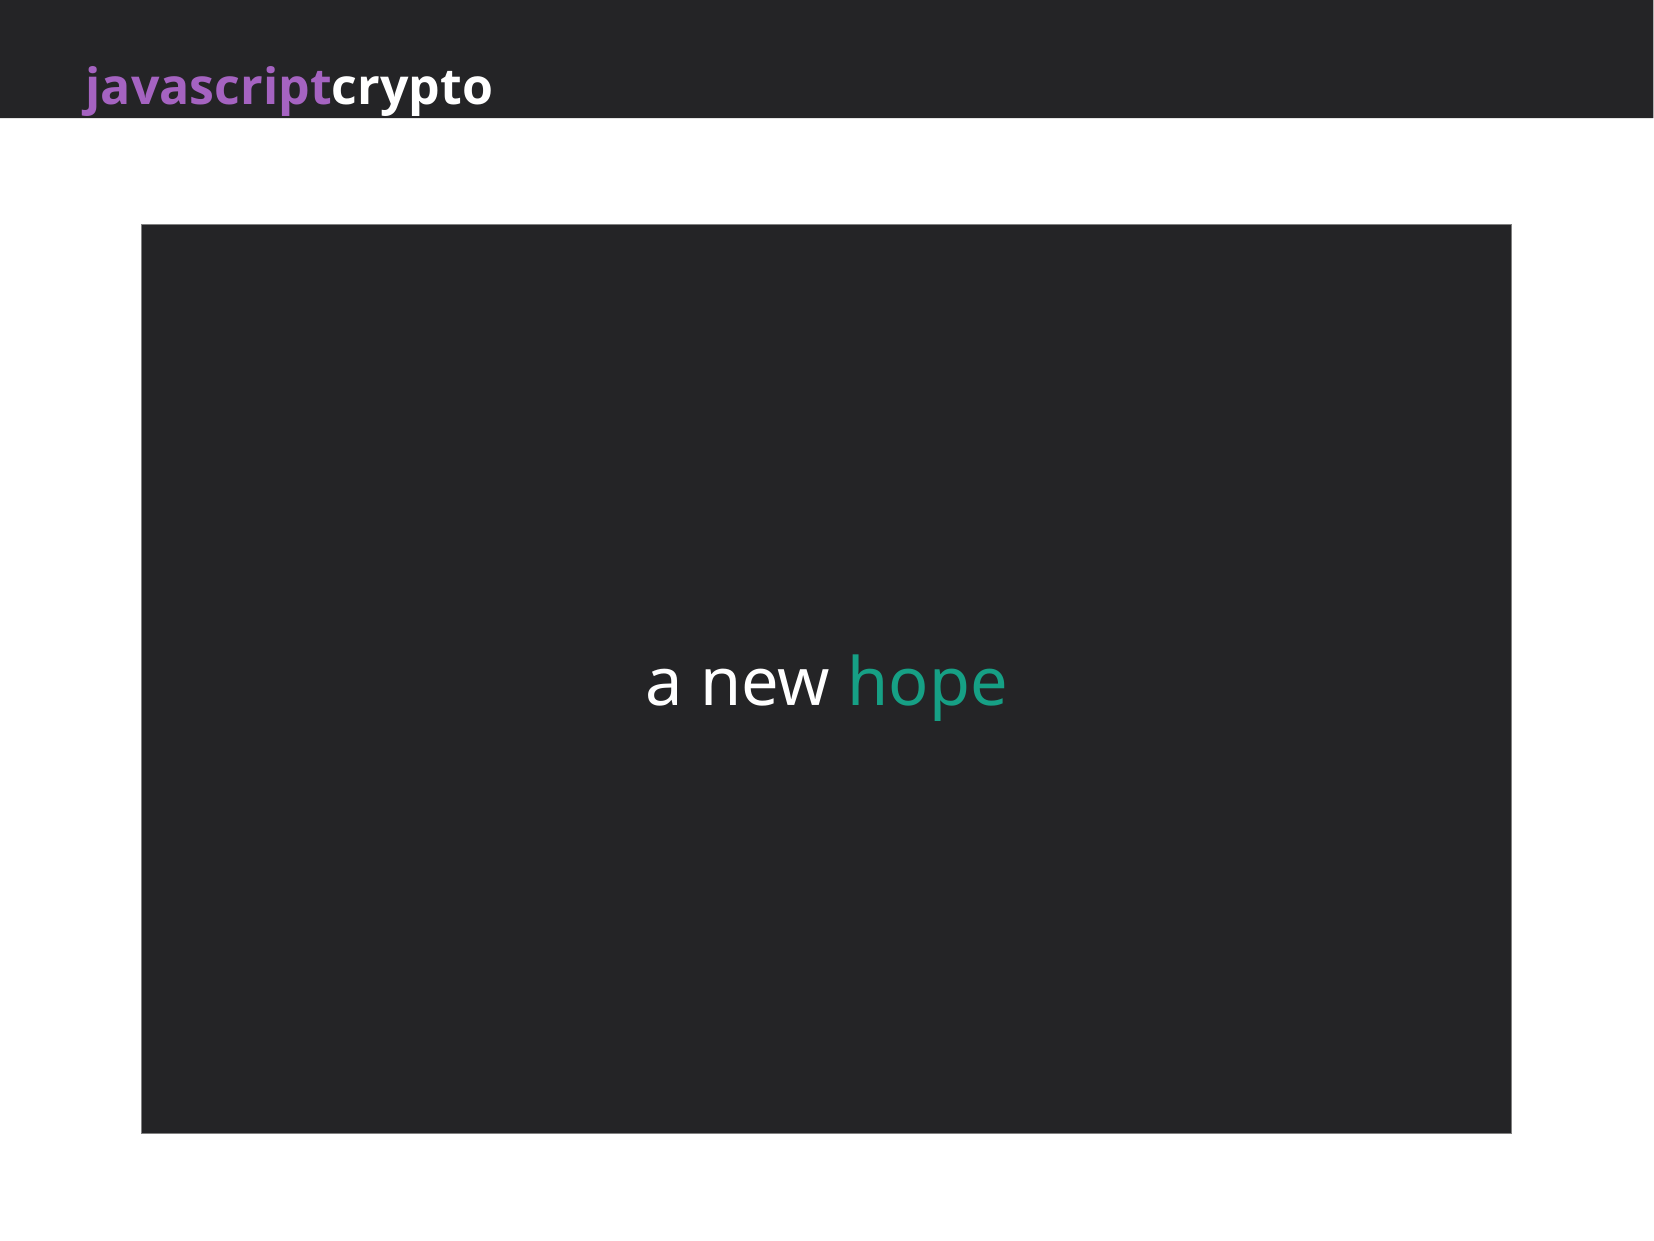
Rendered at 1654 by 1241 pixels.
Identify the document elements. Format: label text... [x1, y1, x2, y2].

text_box javascriptcrypto [70, 43, 544, 119]
text_box a new hope [141, 224, 1512, 1134]
text_box [165, 531, 1441, 1087]
text_box [0, 0, 1654, 119]
